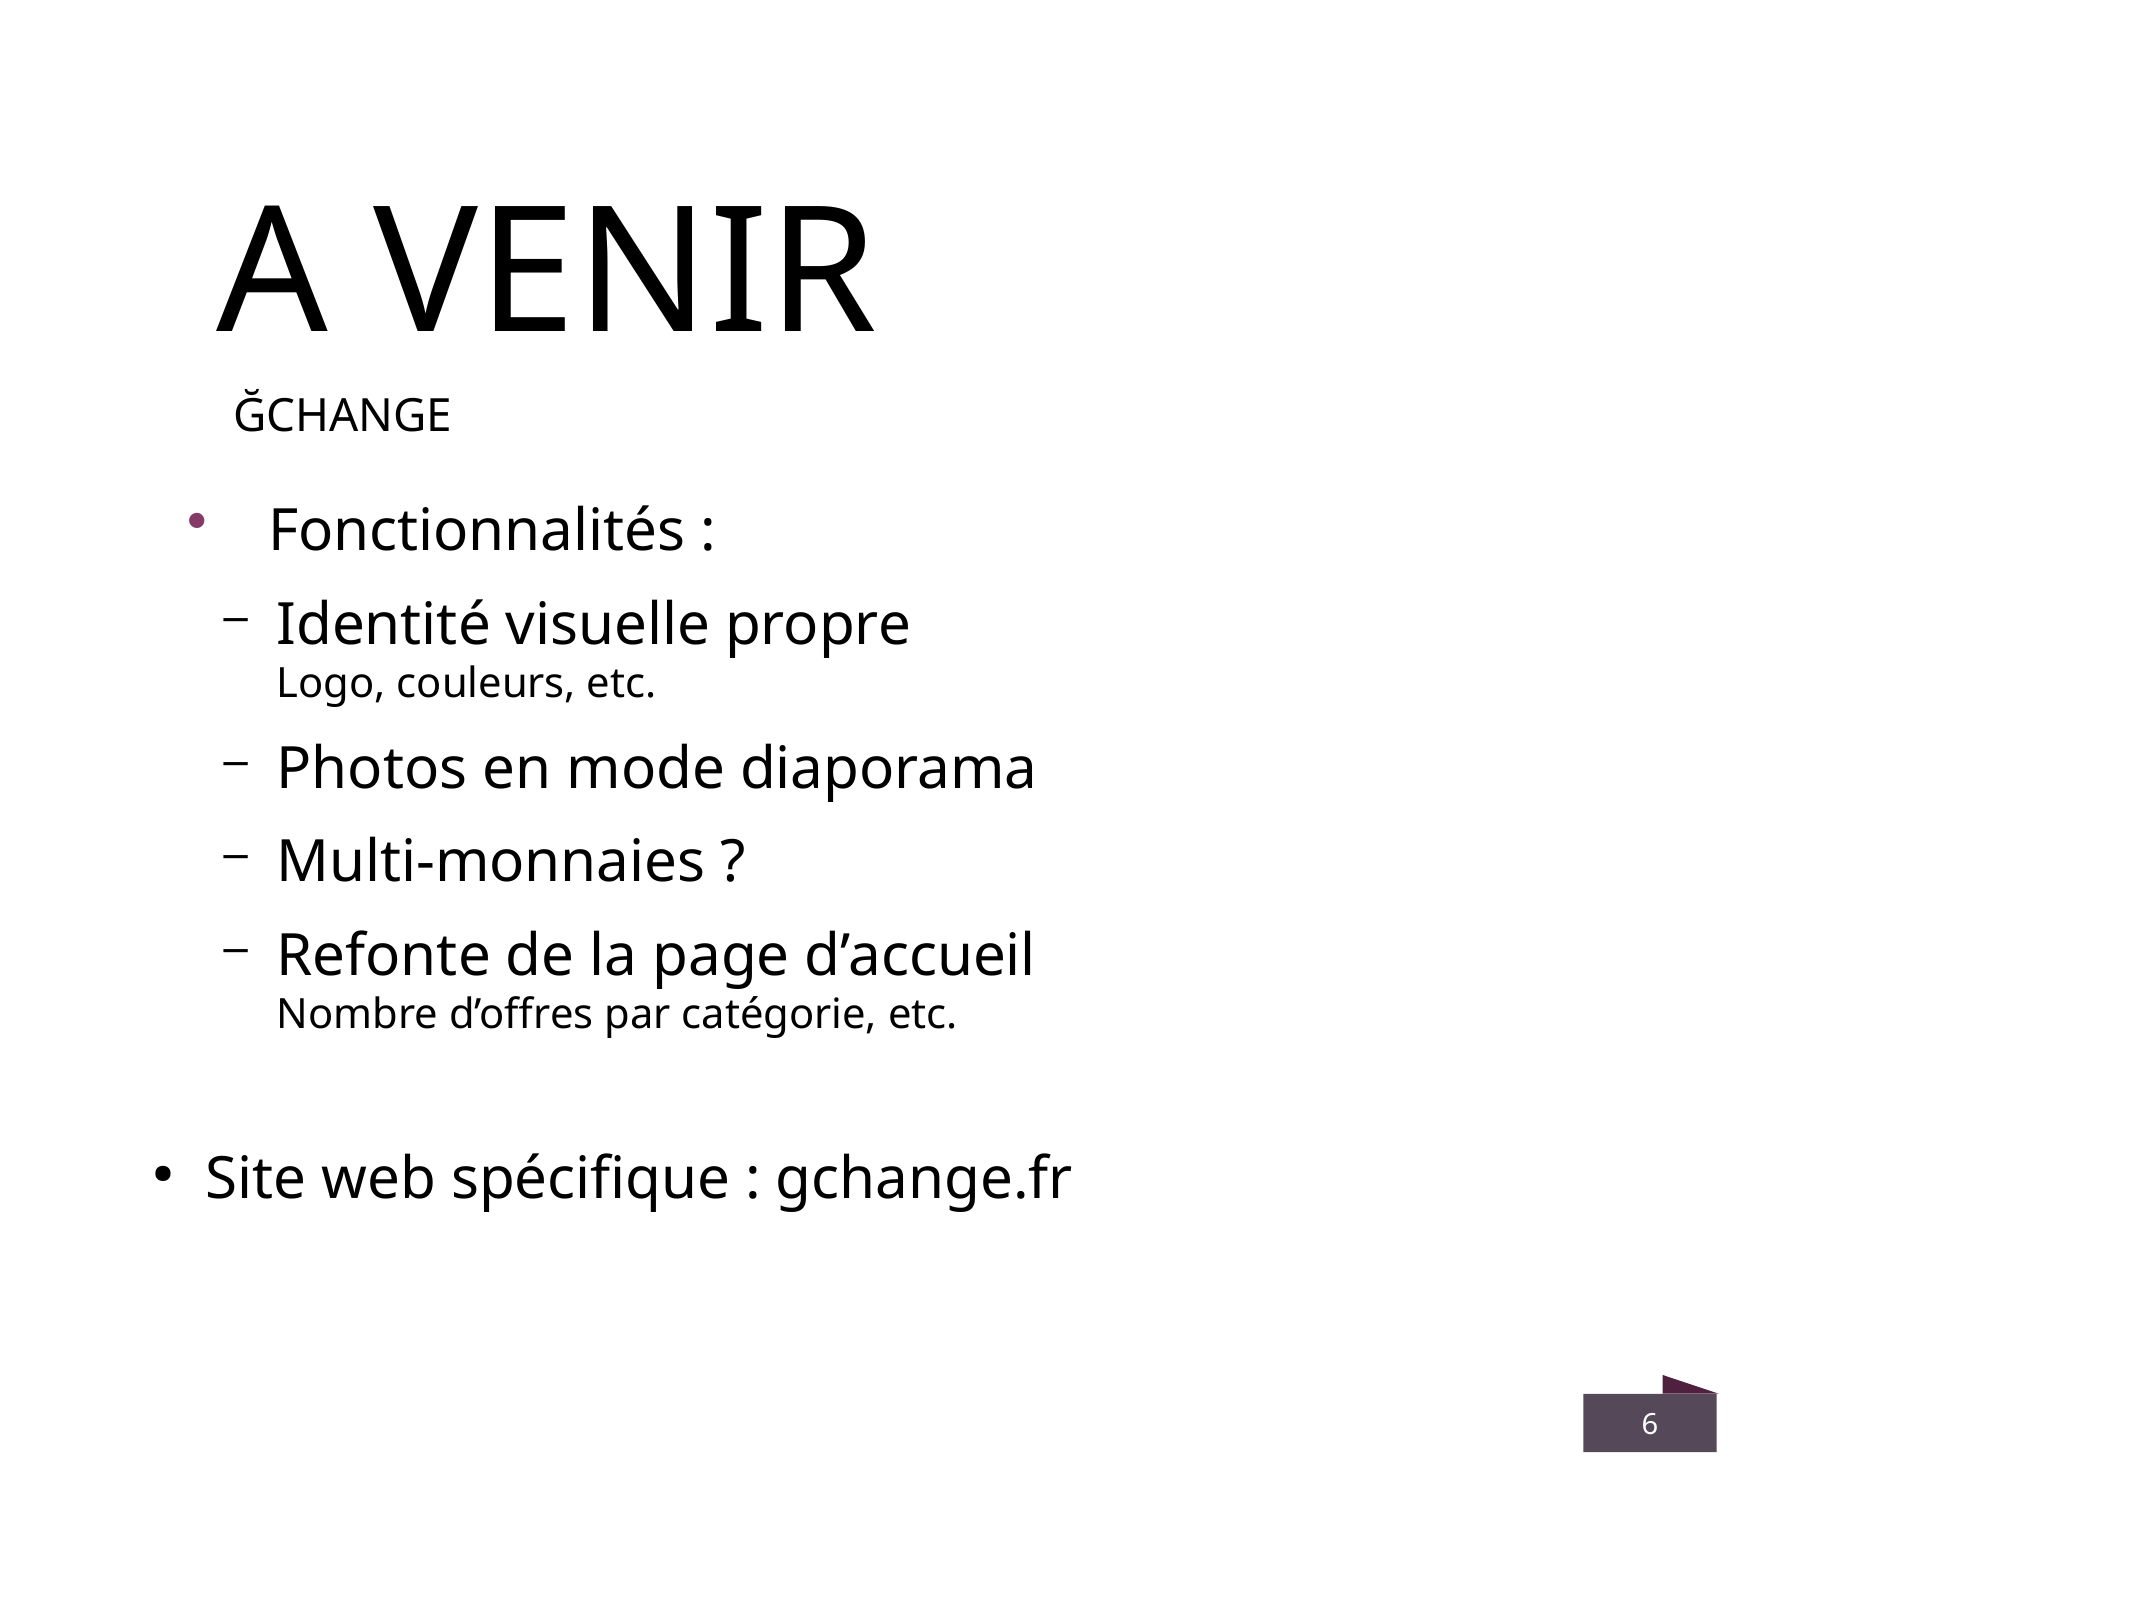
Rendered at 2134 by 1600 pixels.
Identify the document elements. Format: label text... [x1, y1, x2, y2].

title A VENIR [208, 120, 1925, 403]
list 6 [1583, 1393, 1717, 1453]
list Fonctionnalités : Identité visuelle propre Logo, couleurs, etc. Photos en mode diaporama Multi-monnaies ? Refonte de la page d’accueil Nombre d’offres par catégorie, etc. Site web spécifique : gchange.fr [126, 484, 2007, 1234]
list Ğchange [225, 370, 1063, 457]
